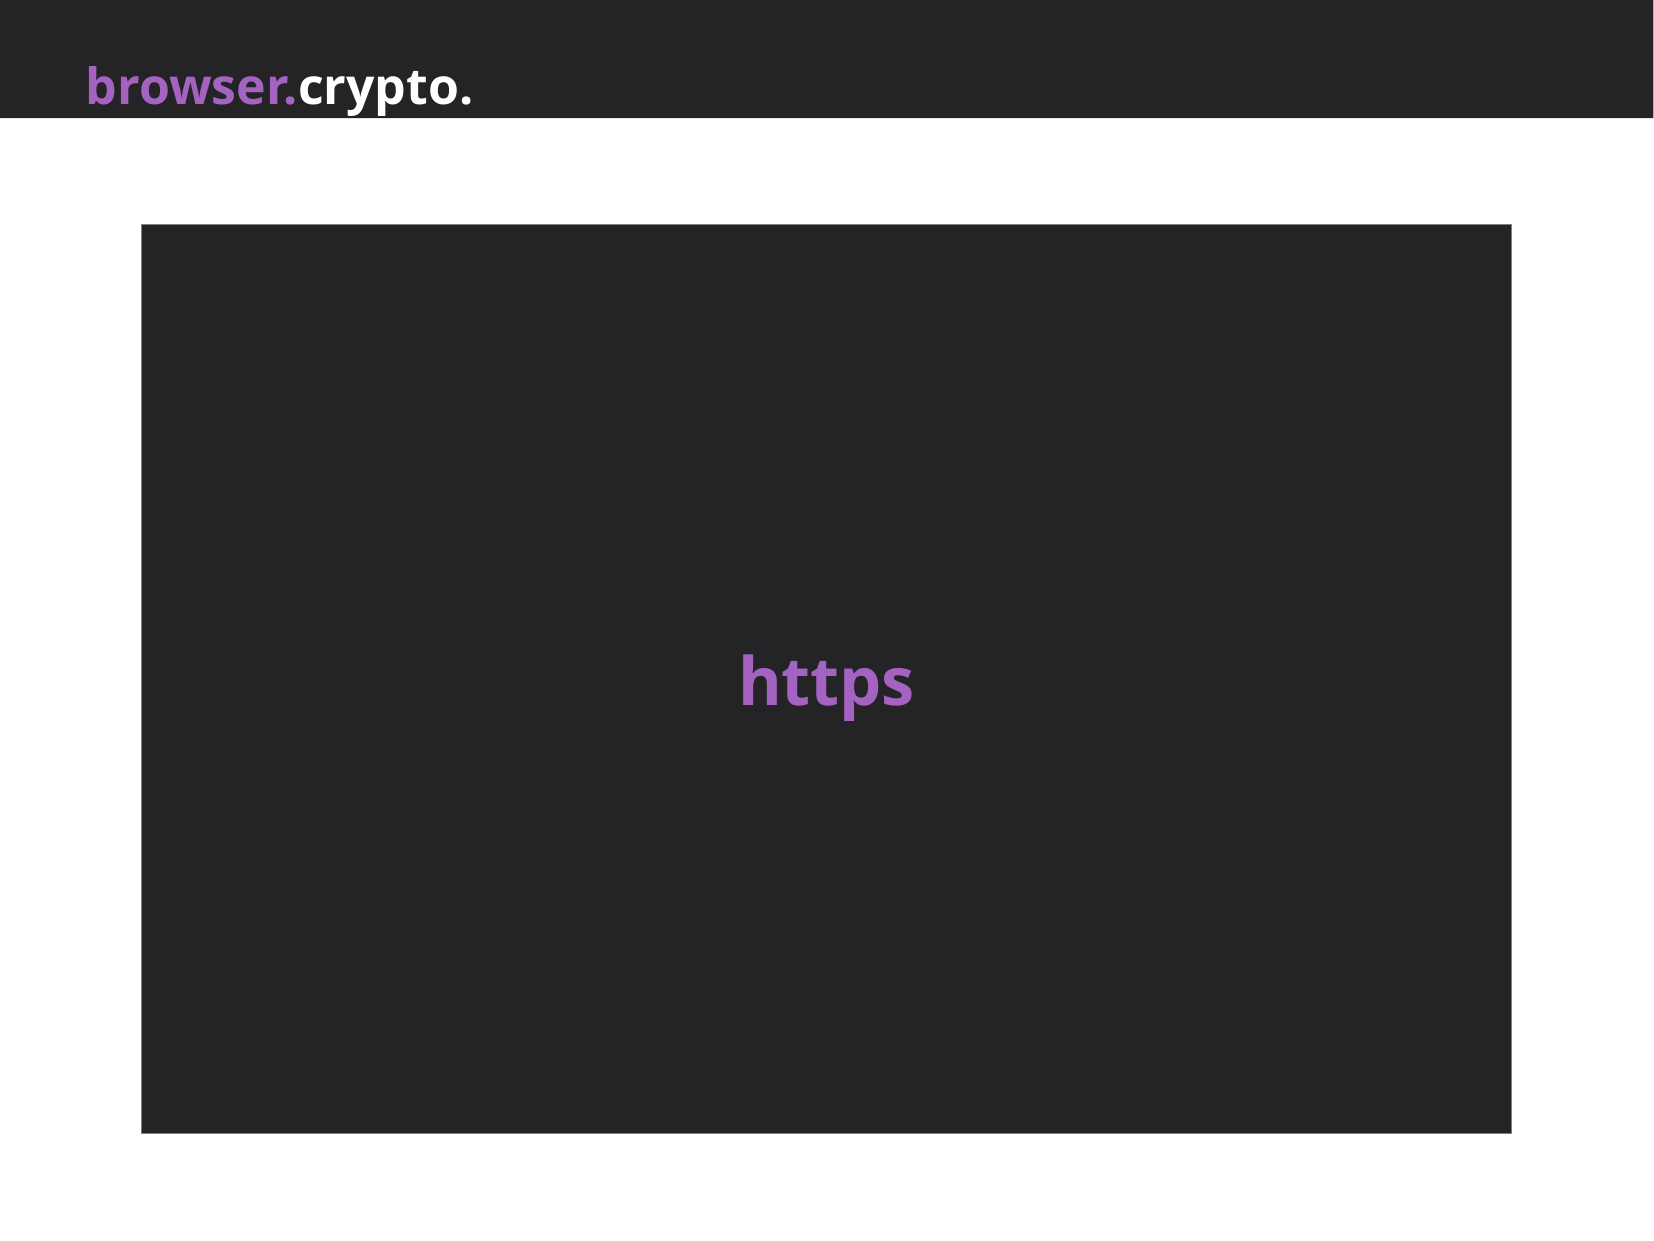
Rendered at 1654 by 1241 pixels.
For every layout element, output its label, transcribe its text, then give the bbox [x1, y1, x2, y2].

text_box browser.crypto. [70, 43, 567, 119]
text_box [165, 531, 1441, 1087]
text_box https [141, 224, 1512, 1134]
text_box [0, 0, 1654, 119]
